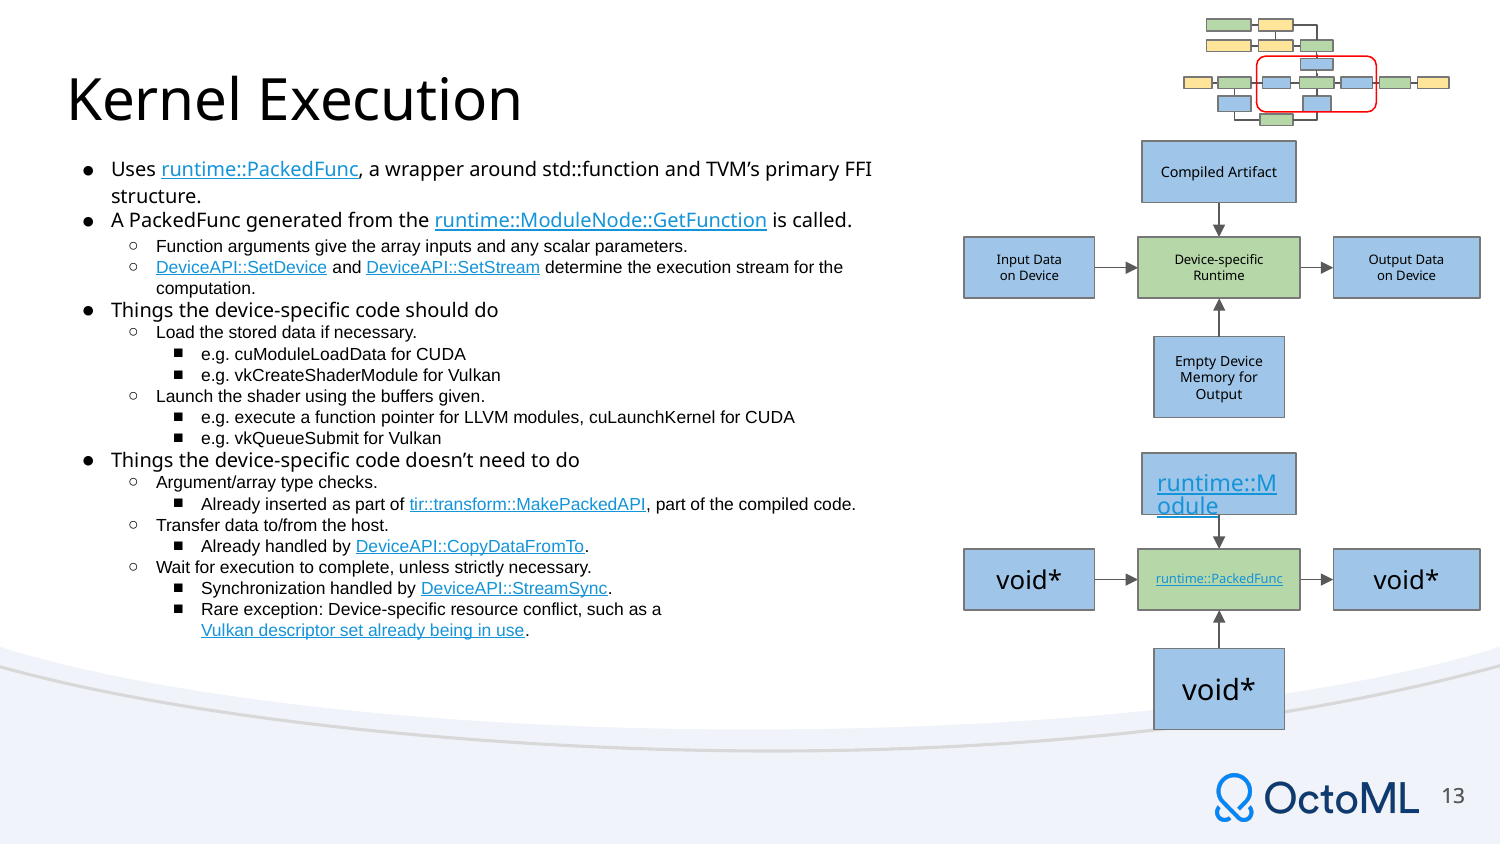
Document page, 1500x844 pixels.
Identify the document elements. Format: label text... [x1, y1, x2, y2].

text_box Input Data on Device [964, 236, 1095, 299]
text_box void* [964, 548, 1095, 611]
text_box runtime::Module [1142, 453, 1297, 515]
slide_number <number> [1389, 764, 1480, 830]
text_box Empty Device Memory for Output [1153, 336, 1285, 418]
text_box Device-specific Runtime [1137, 236, 1301, 299]
picture [1215, 773, 1389, 822]
text_box void* [1153, 648, 1285, 730]
text_box void* [1333, 548, 1480, 611]
title Kernel Execution [51, 47, 1449, 142]
text_box runtime::PackedFunc [1137, 548, 1301, 611]
text_box Compiled Artifact [1142, 141, 1297, 203]
text_box Output Data on Device [1333, 236, 1480, 299]
list Uses runtime::PackedFunc, a wrapper around std::function and TVM’s primary FFI structure. A PackedFunc generated from the runtime::ModuleNode::GetFunction is called. Function arguments give the array inputs and any scalar parameters. DeviceAPI::SetDevice and DeviceAPI::SetStream determine the execution stream for the computation. Things the device-specific code should do Load the stored data if necessary. e.g. cuModuleLoadData for CUDA e.g. vkCreateShaderModule for Vulkan Launch the shader using the buffers given. e.g. execute a function pointer for LLVM modules, cuLaunchKernel for CUDA e.g. vkQueueSubmit for Vulkan Things the device-specific code doesn’t need to do Argument/array type checks. Already inserted as part of tir::transform::MakePackedAPI, part of the compiled code. Transfer data to/from the host. Already handled by DeviceAPI::CopyDataFromTo. Wait for execution to complete, unless strictly necessary. Synchronization handled by DeviceAPI::StreamSync. Rare exception: Device-specific resource conflict, such as a Vulkan descriptor set already being in use. [51, 141, 928, 667]
